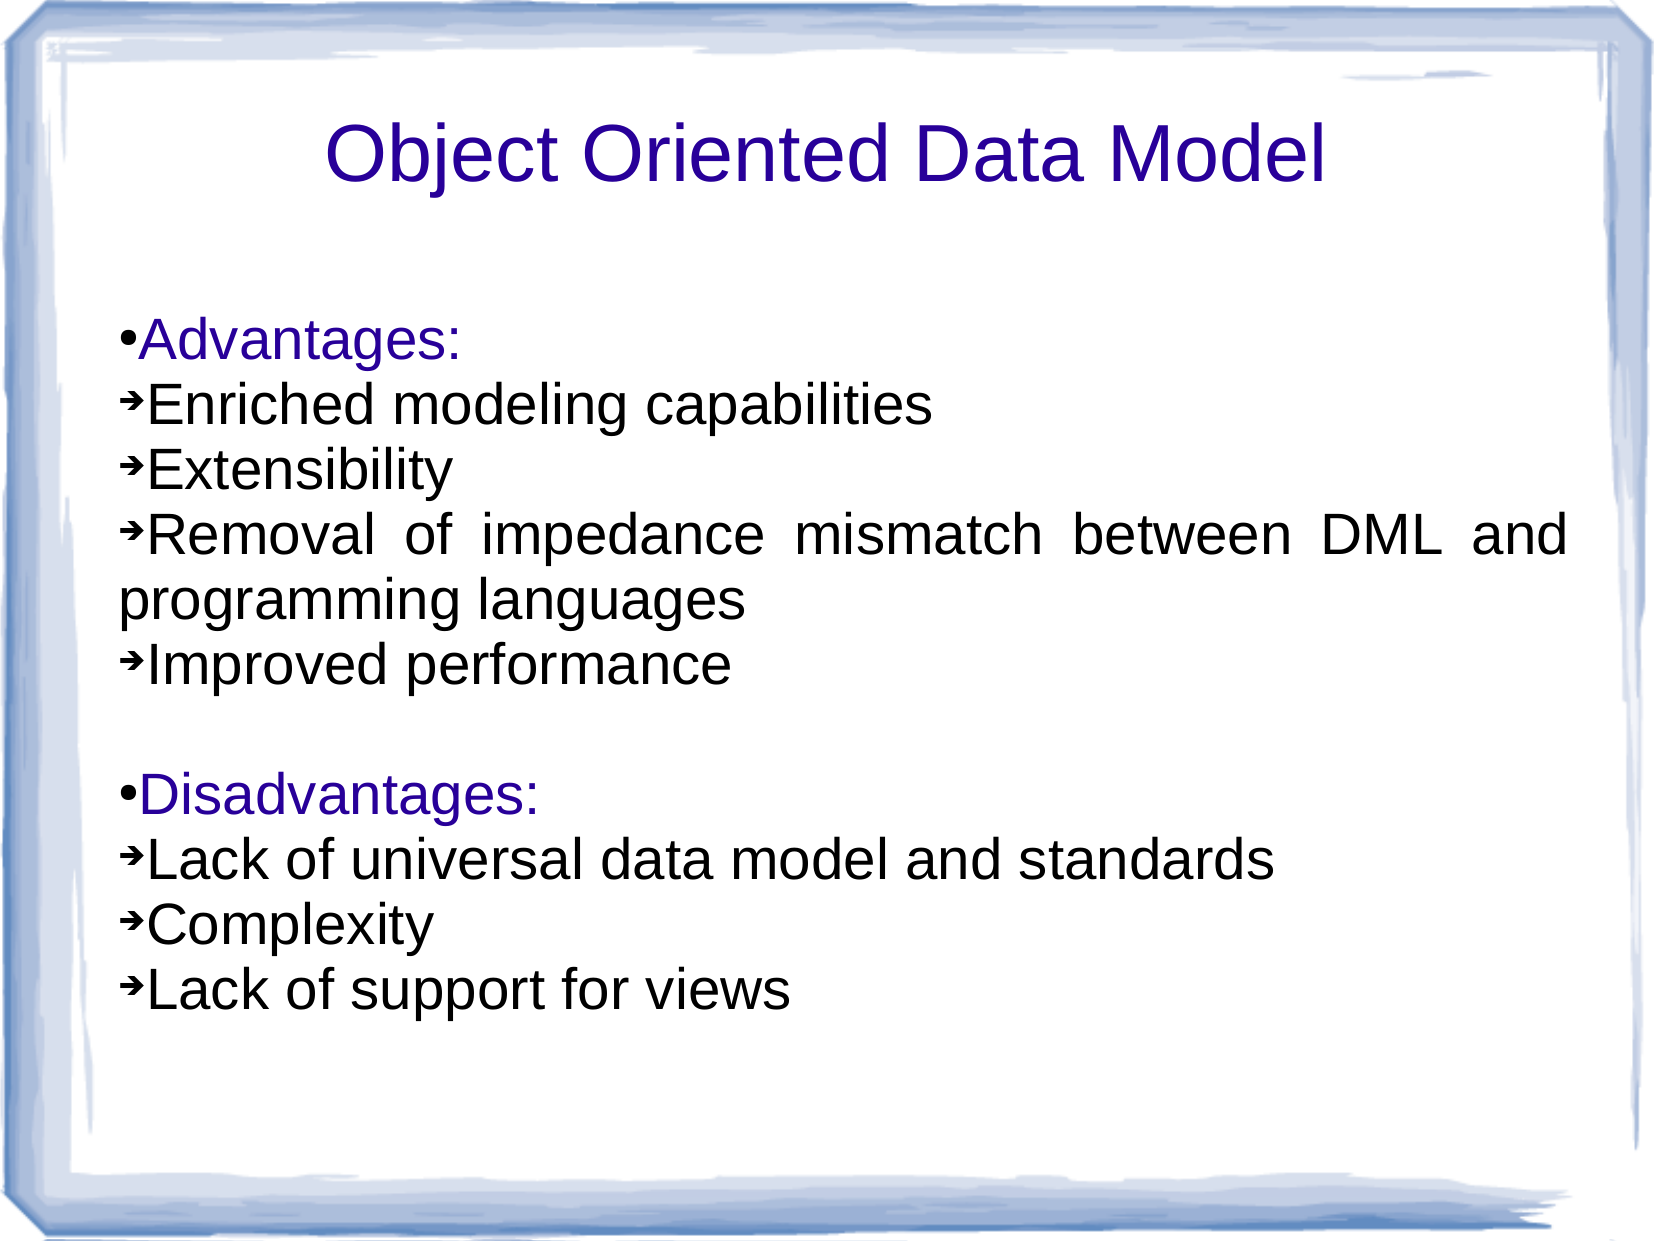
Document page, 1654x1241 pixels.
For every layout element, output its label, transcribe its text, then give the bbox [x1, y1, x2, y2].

title Object Oriented Data Model [82, 56, 1571, 250]
subtitle Advantages: Enriched modeling capabilities Extensibility Removal of impedance mismatch between DML and programming languages Improved performance Disadvantages: Lack of universal data model and standards Complexity Lack of support for views [118, 308, 1571, 1021]
picture [0, 0, 1654, 1241]
